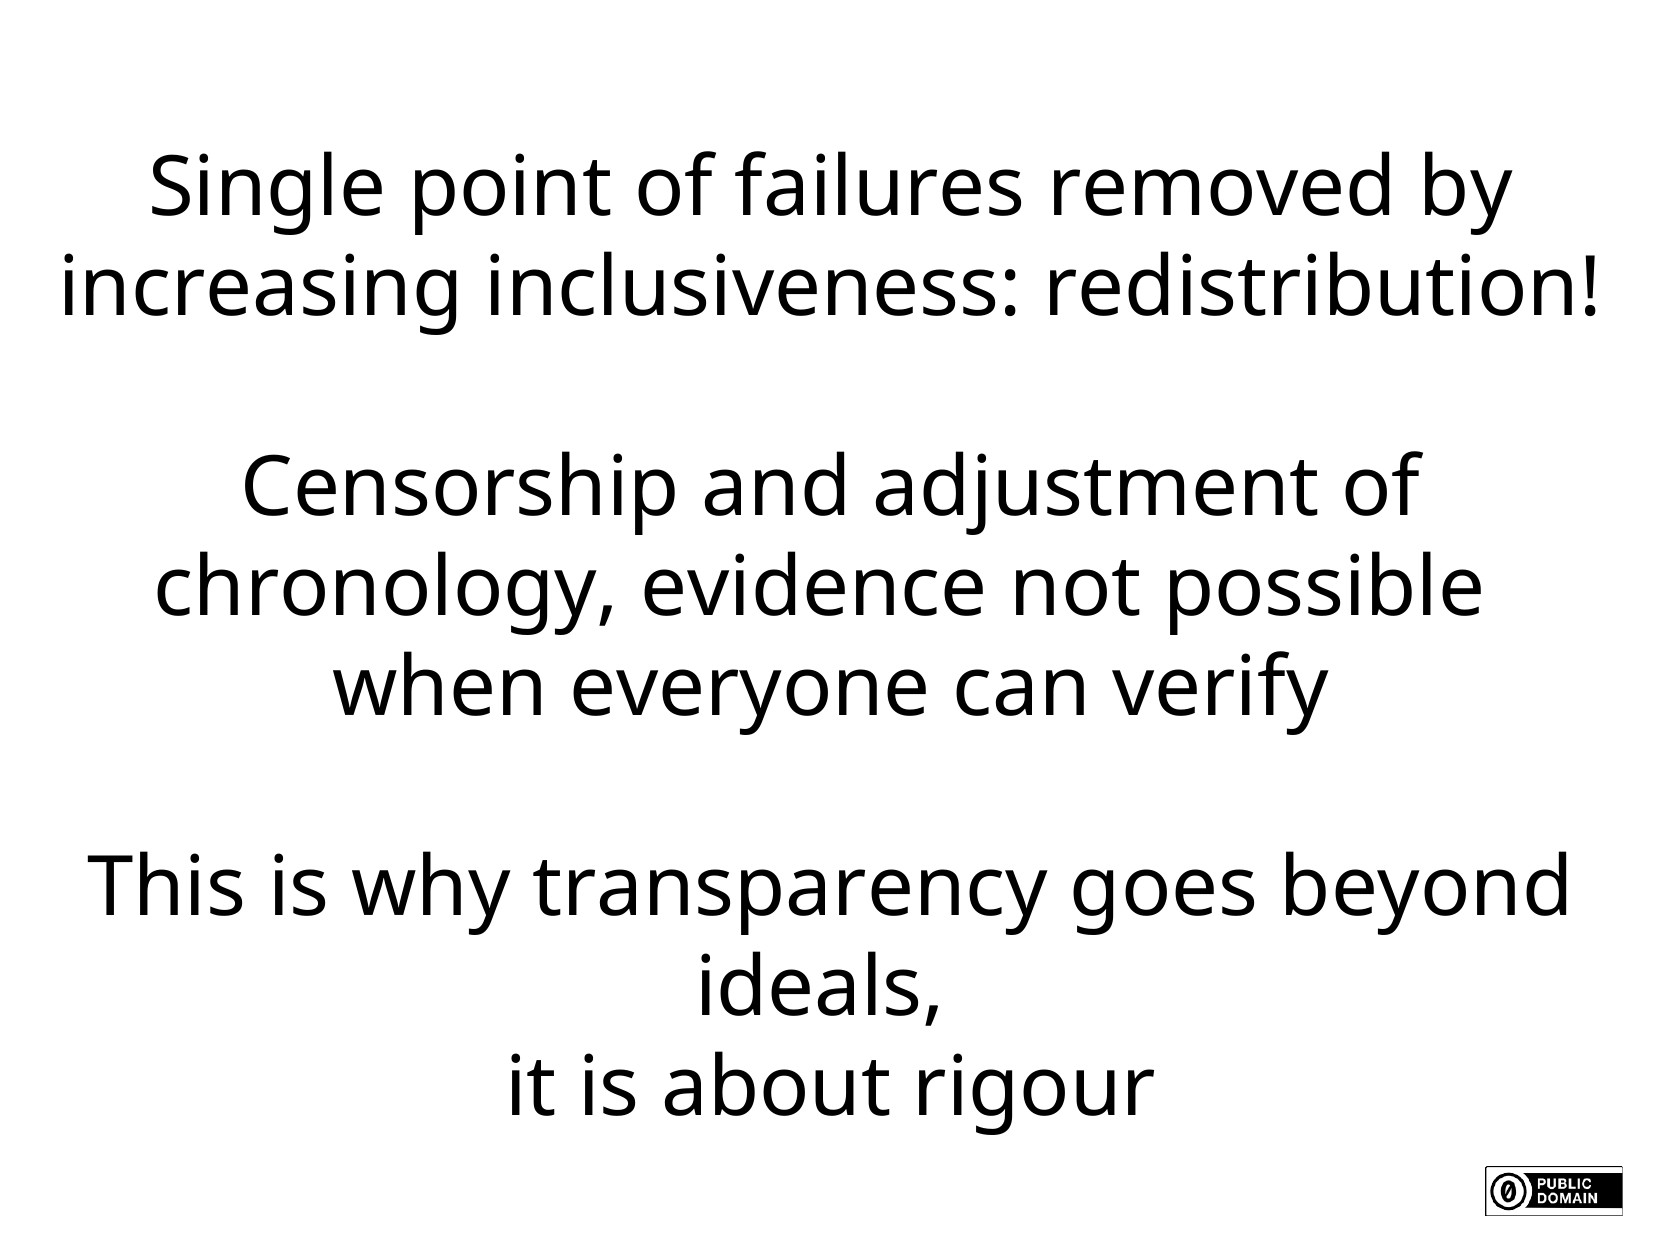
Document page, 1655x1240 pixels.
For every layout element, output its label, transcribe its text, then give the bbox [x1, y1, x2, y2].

title Single point of failures removed by increasing inclusiveness: redistribution! Censorship and adjustment of chronology, evidence not possible when everyone can verify This is why transparency goes beyond ideals, it is about rigour [39, 132, 1623, 1143]
text_box [1485, 1167, 1623, 1215]
